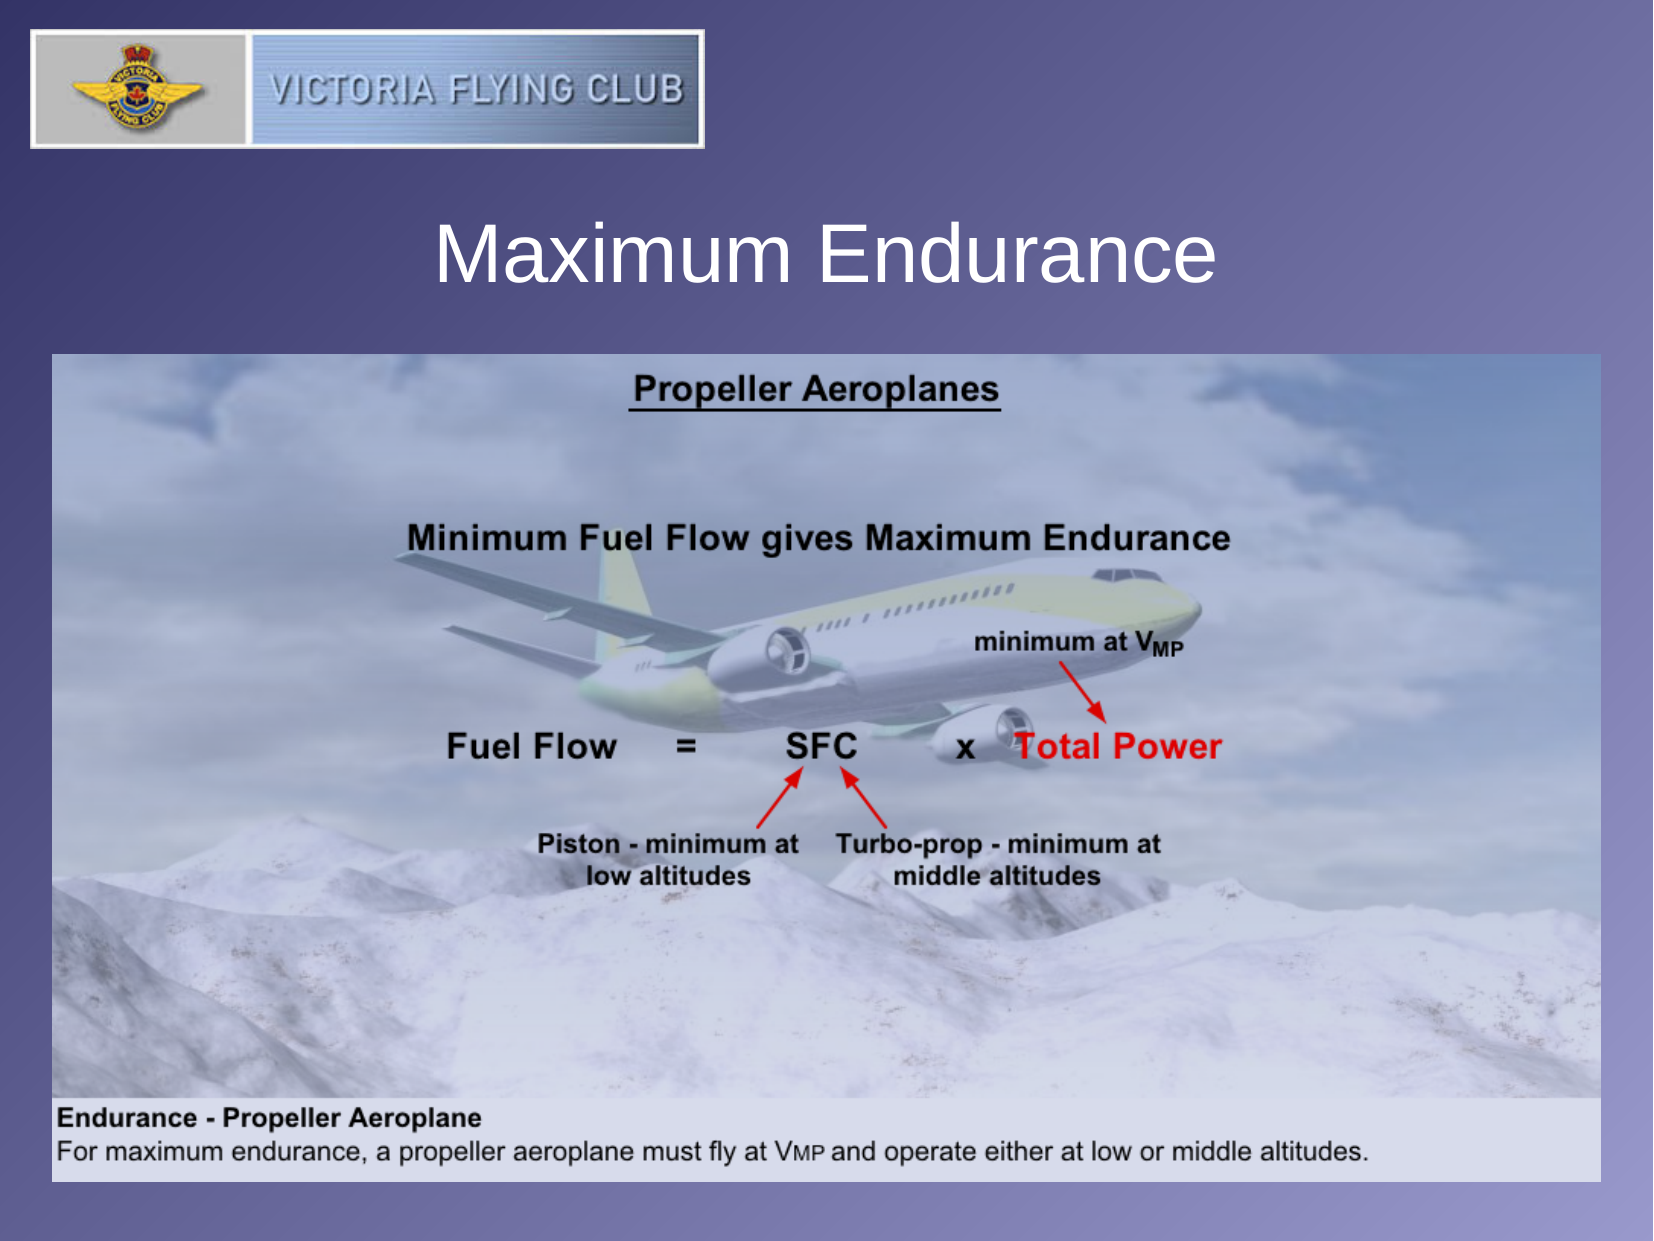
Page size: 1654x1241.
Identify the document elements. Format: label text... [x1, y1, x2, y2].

title Maximum Endurance [82, 150, 1571, 354]
picture [52, 354, 1601, 1182]
picture [30, 29, 705, 149]
